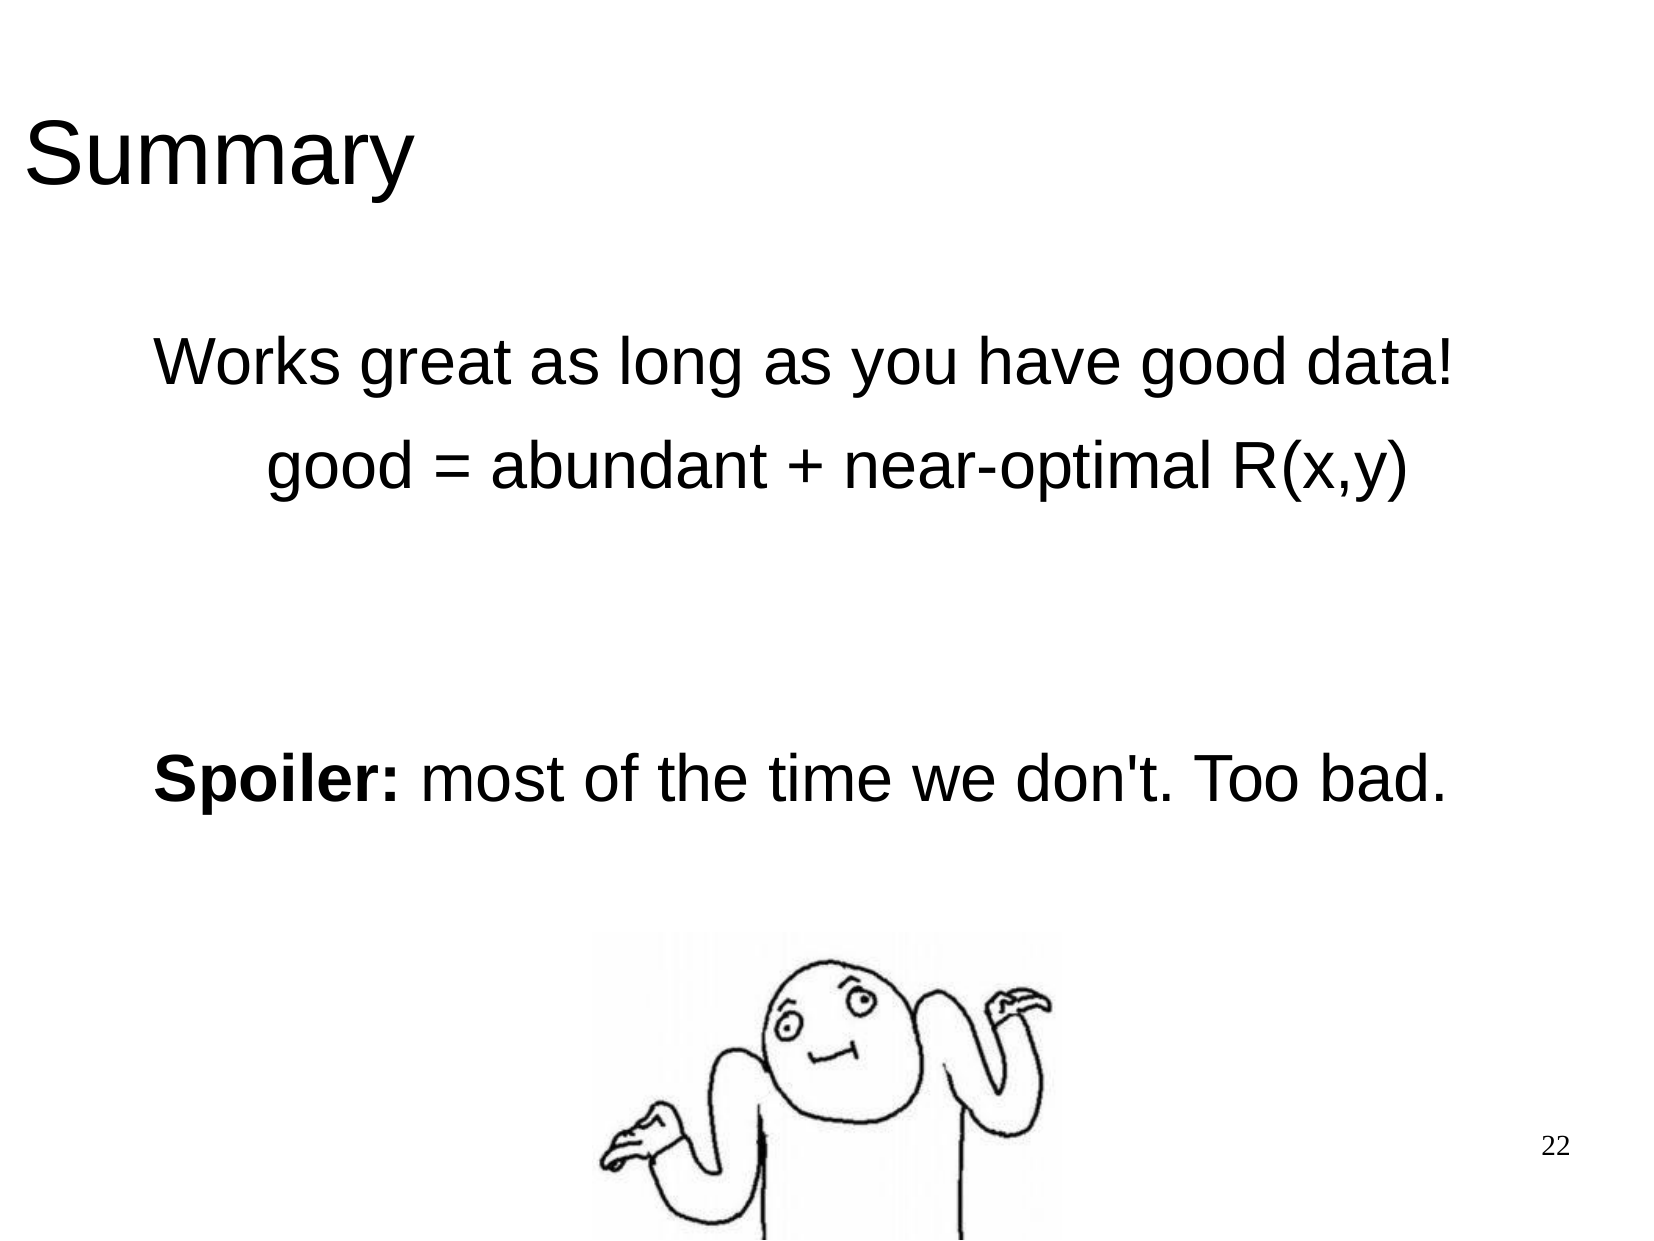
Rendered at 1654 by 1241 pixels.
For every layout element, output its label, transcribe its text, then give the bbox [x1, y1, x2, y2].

picture [592, 932, 1062, 1240]
list Works great as long as you have good data! good = abundant + near-optimal R(x,y) Spoiler: most of the time we don't. Too bad. [82, 323, 1654, 1241]
title Summary [23, 49, 1512, 257]
